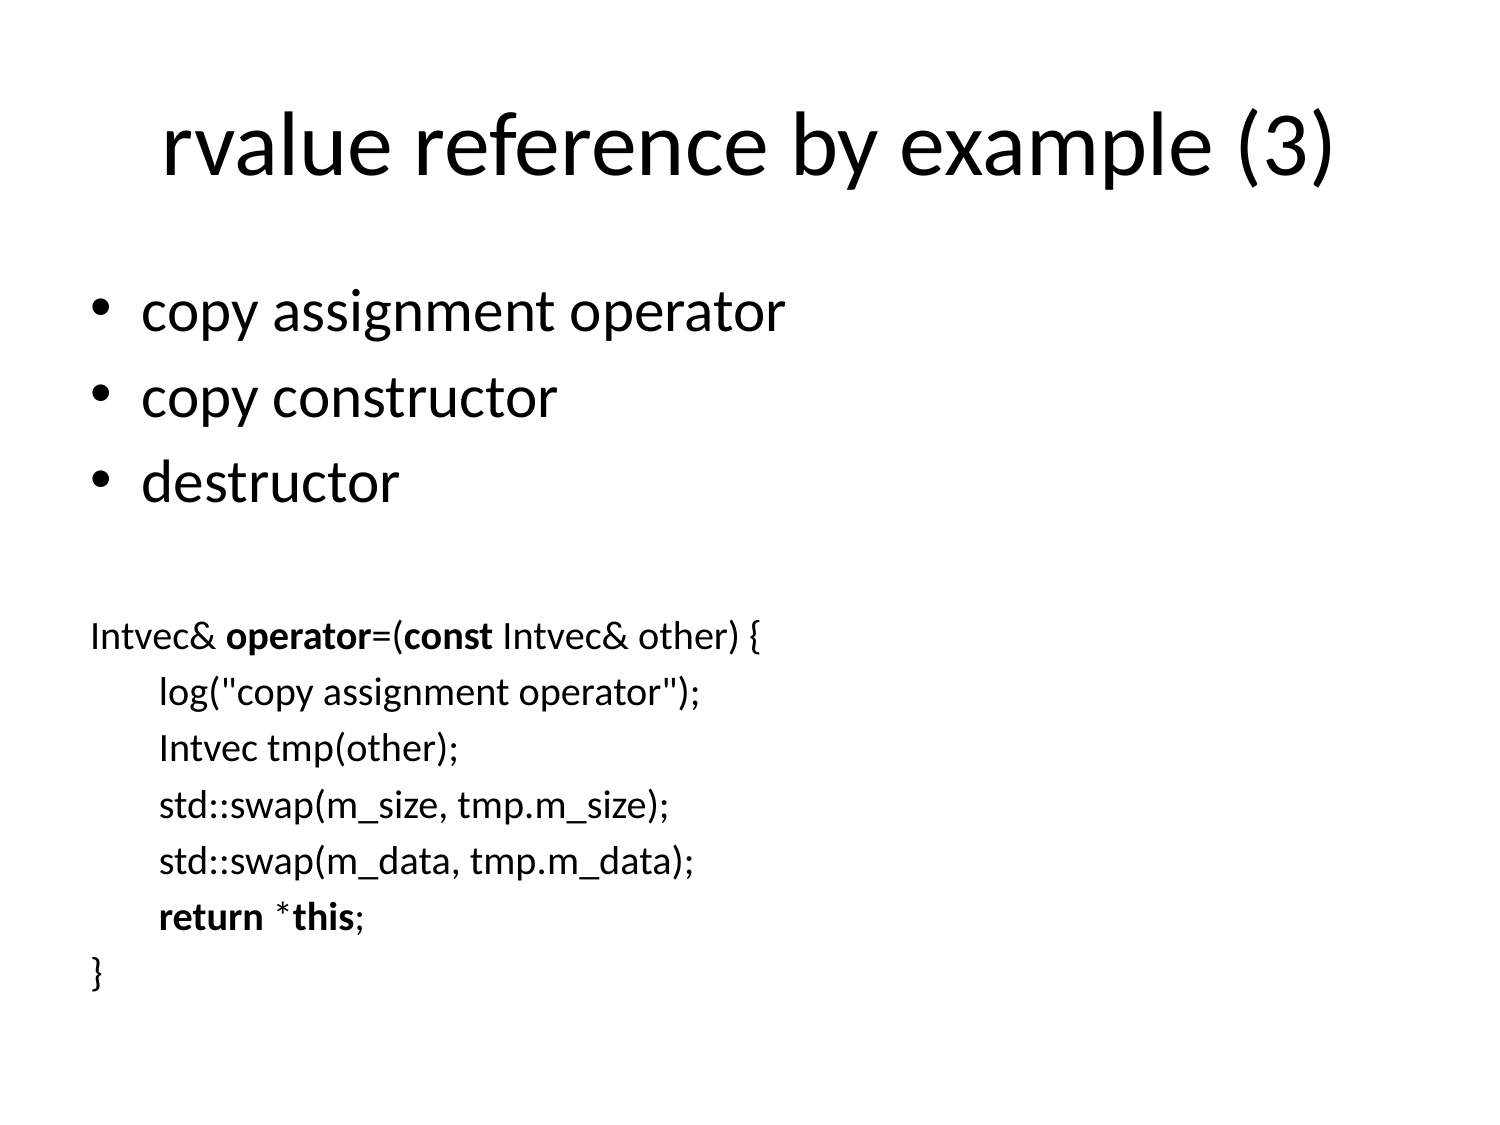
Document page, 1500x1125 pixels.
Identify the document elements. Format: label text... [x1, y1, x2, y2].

list copy assignment operator copy constructor destructor Intvec& operator=(const Intvec& other) { log("copy assignment operator"); Intvec tmp(other); std::swap(m_size, tmp.m_size); std::swap(m_data, tmp.m_data); return *this; } [75, 262, 1425, 1005]
title rvalue reference by example (3) [75, 45, 1425, 233]
